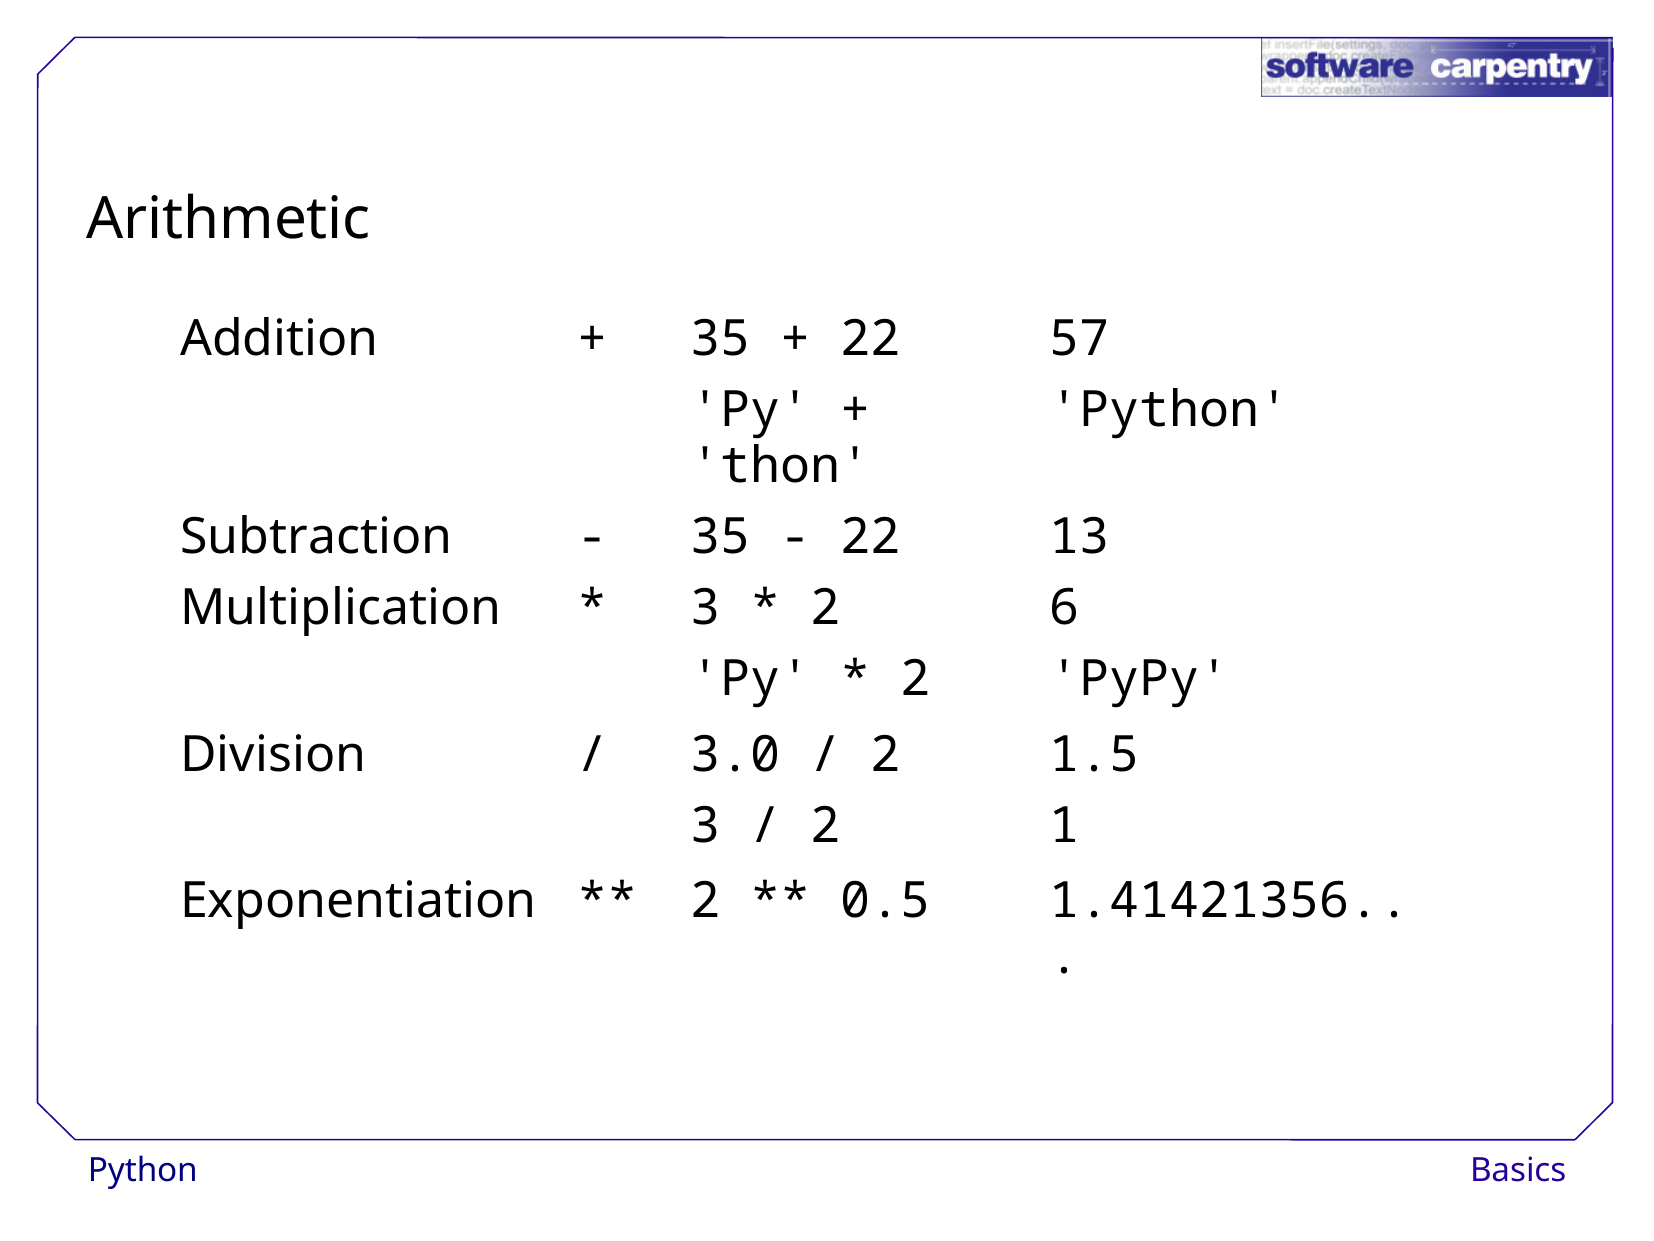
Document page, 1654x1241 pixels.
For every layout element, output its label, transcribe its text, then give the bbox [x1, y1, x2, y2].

table_cell Division [165, 719, 562, 790]
table_cell 3 * 2 [676, 572, 1035, 643]
table_header 35 + 22 [676, 303, 1035, 374]
table_cell 1.41421356... [1035, 865, 1441, 992]
table_cell [562, 374, 676, 501]
table_cell ** [562, 865, 676, 992]
table_header Addition [165, 303, 562, 374]
table_cell 3.0 / 2 [676, 719, 1035, 790]
table_cell 13 [1035, 501, 1441, 572]
table_cell 2 ** 0.5 [676, 865, 1035, 992]
table_cell 1.5 [1035, 719, 1441, 790]
table_cell [165, 374, 562, 501]
table_cell 'Python' [1035, 374, 1441, 501]
table_cell 3 / 2 [676, 790, 1035, 865]
table_cell [165, 643, 562, 719]
table_cell [165, 790, 562, 865]
table_cell 1 [1035, 790, 1441, 865]
table_cell Subtraction [165, 501, 562, 572]
table_header 57 [1035, 303, 1441, 374]
text_box Arithmetic [71, 138, 536, 259]
picture [1261, 39, 1613, 97]
table_cell 'Py' + 'thon' [676, 374, 1035, 501]
table_cell Multiplication [165, 572, 562, 643]
table_cell 'Py' * 2 [676, 643, 1035, 719]
table_cell [562, 643, 676, 719]
table_cell 'PyPy' [1035, 643, 1441, 719]
table_cell 6 [1035, 572, 1441, 643]
table_cell / [562, 719, 676, 790]
table_cell 35 - 22 [676, 501, 1035, 572]
table_header + [562, 303, 676, 374]
table_cell * [562, 572, 676, 643]
table_cell [562, 790, 676, 865]
table_cell Exponentiation [165, 865, 562, 992]
table_cell - [562, 501, 676, 572]
